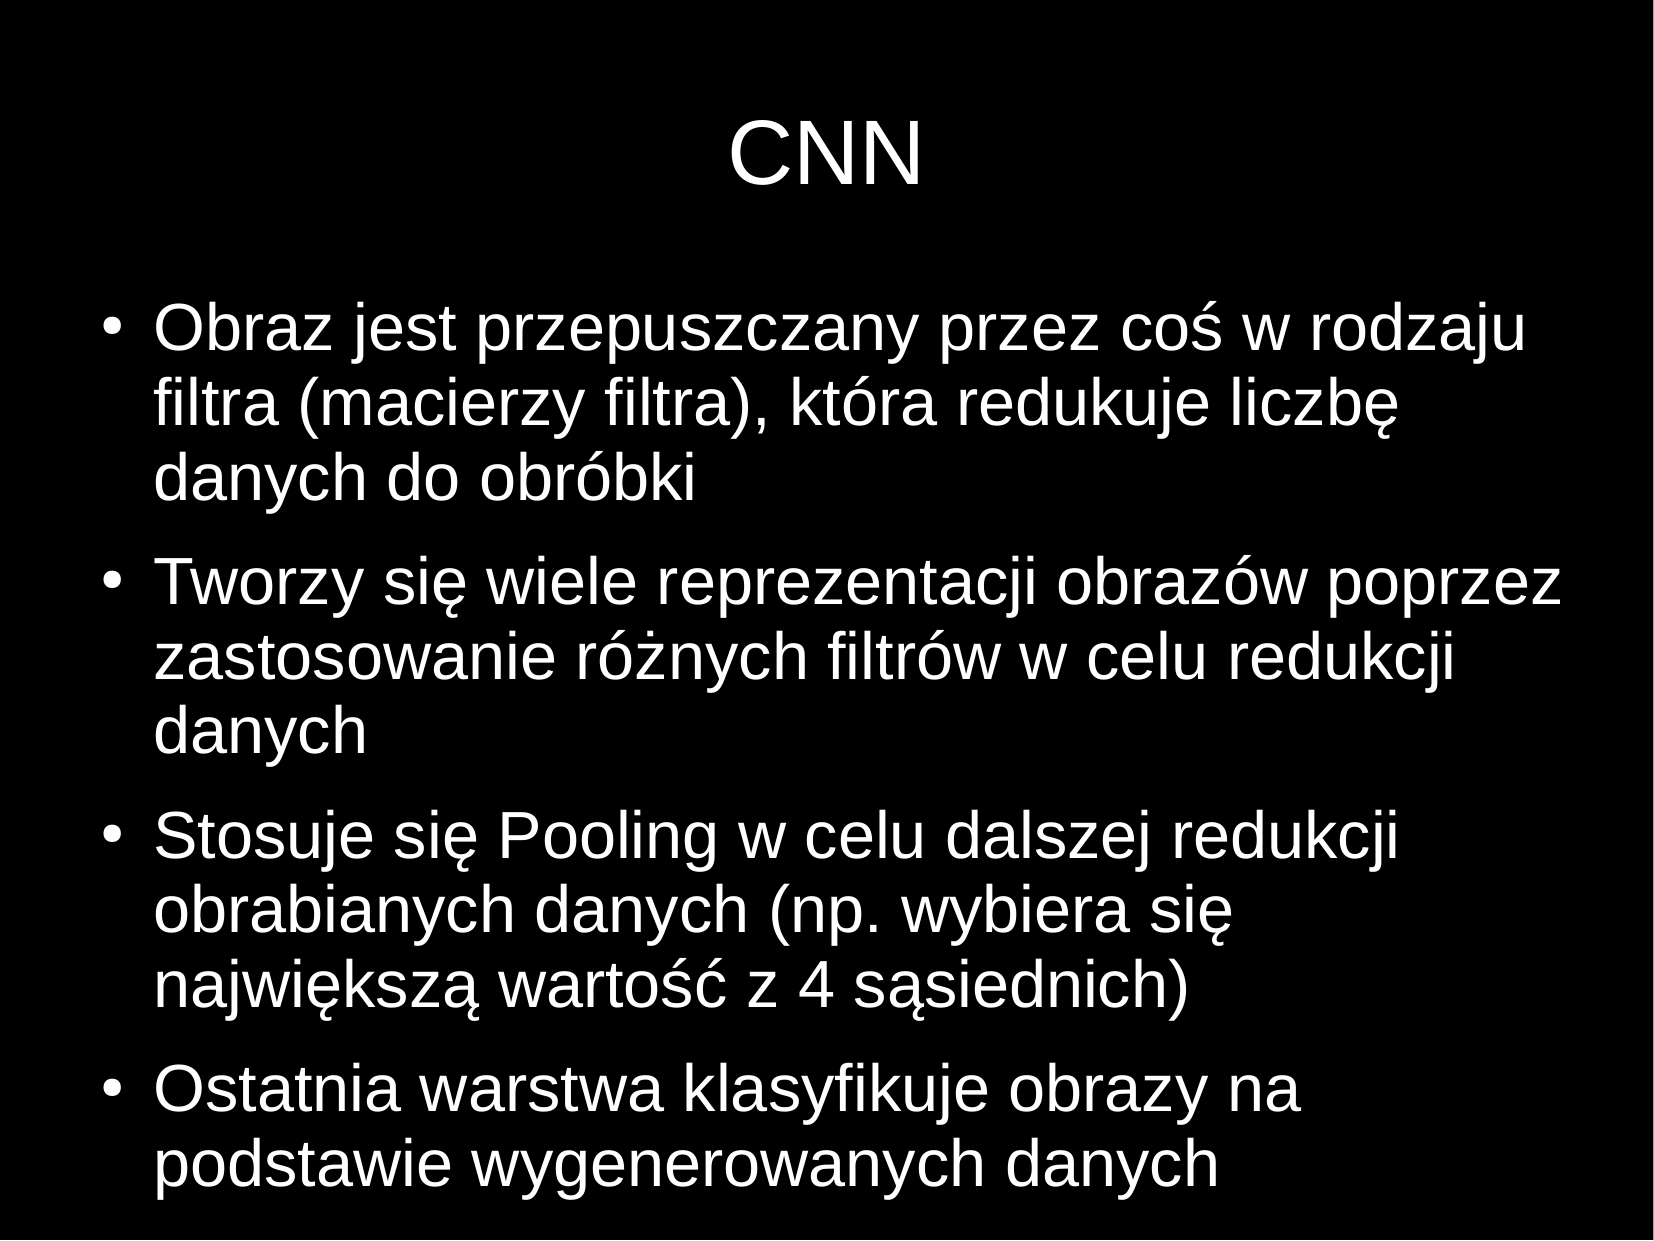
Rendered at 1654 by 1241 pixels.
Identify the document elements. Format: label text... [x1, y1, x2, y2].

list Obraz jest przepuszczany przez coś w rodzaju filtra (macierzy filtra), która redukuje liczbę danych do obróbki Tworzy się wiele reprezentacji obrazów poprzez zastosowanie różnych filtrów w celu redukcji danych Stosuje się Pooling w celu dalszej redukcji obrabianych danych (np. wybiera się największą wartość z 4 sąsiednich) Ostatnia warstwa klasyfikuje obrazy na podstawie wygenerowanych danych [82, 290, 1571, 1202]
title CNN [82, 49, 1571, 257]
